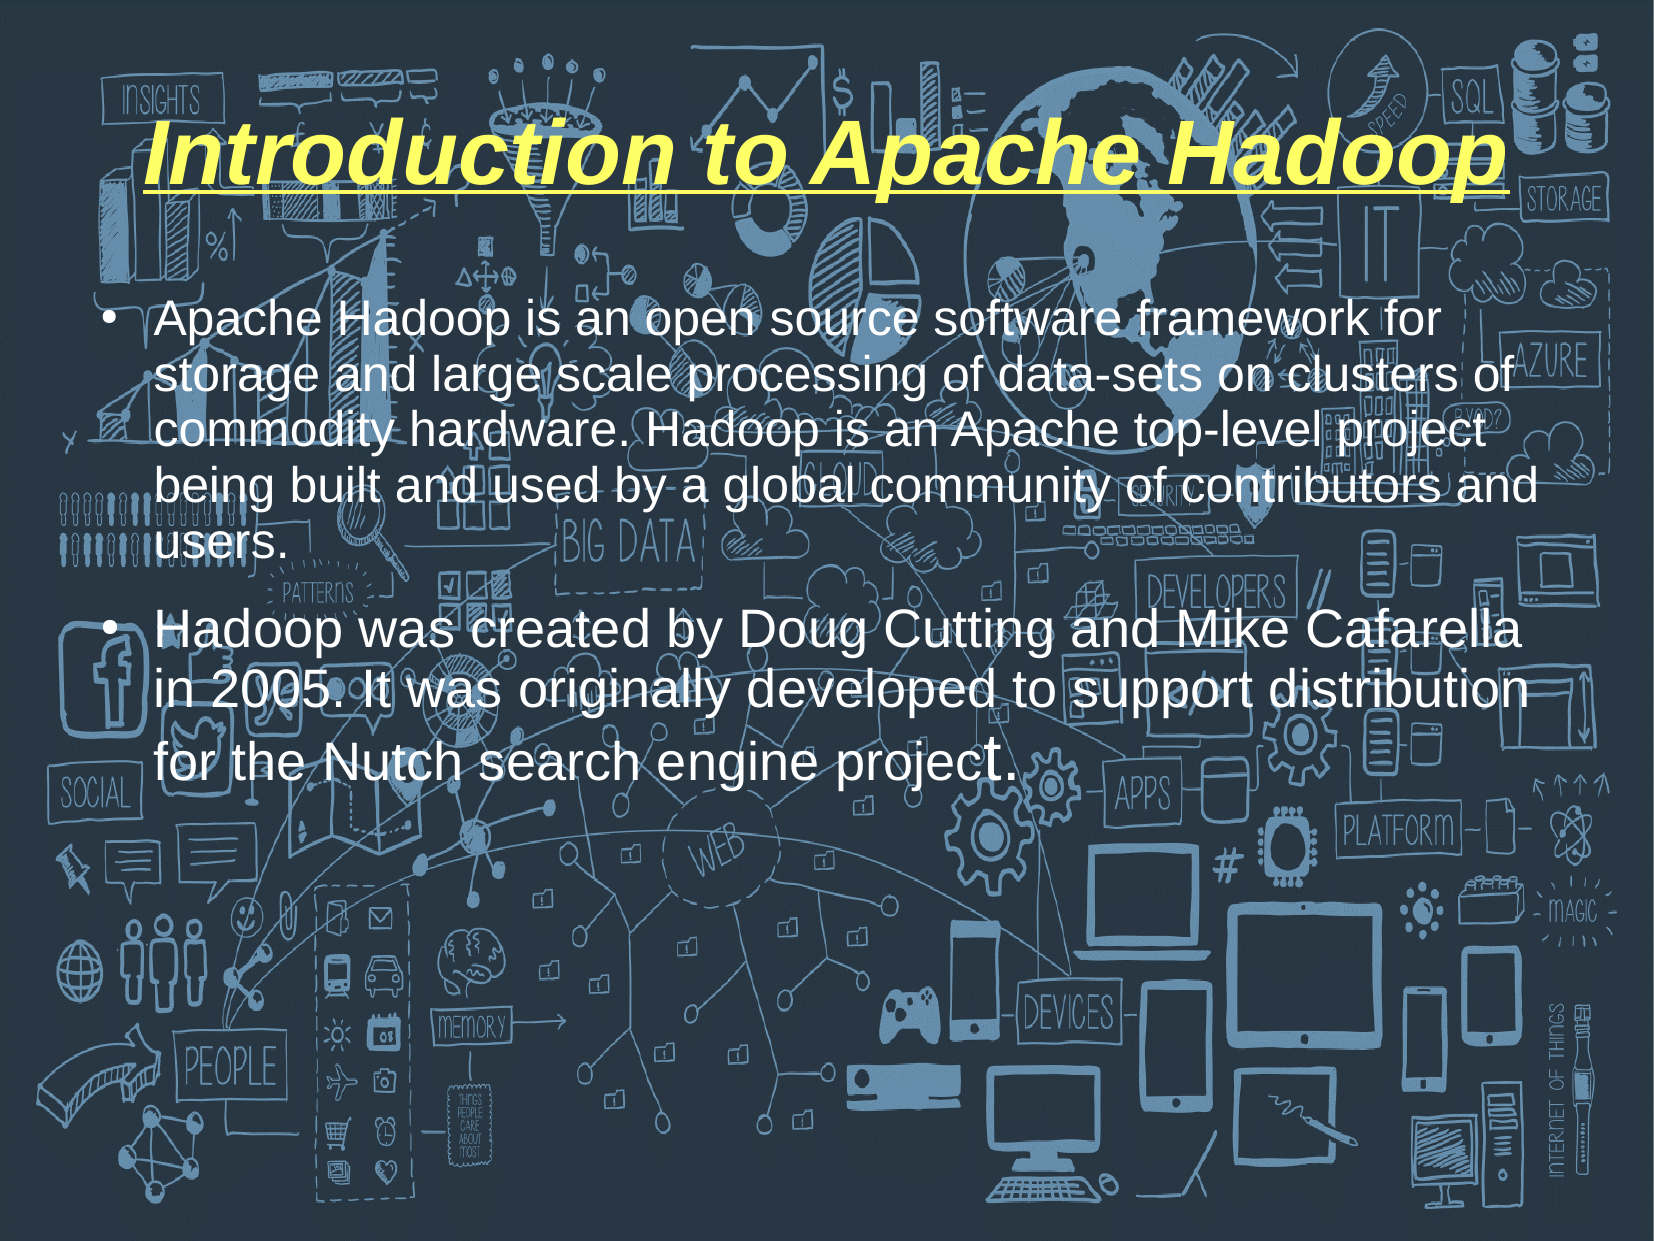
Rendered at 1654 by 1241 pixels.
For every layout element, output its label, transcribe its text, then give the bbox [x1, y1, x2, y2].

list Apache Hadoop is an open source software framework for storage and large scale processing of data-sets on clusters of commodity hardware. Hadoop is an Apache top-level project being built and used by a global community of contributors and users. Hadoop was created by Doug Cutting and Mike Cafarella in 2005. It was originally developed to support distribution for the Nutch search engine project. [82, 290, 1571, 1010]
picture [0, 0, 1654, 1241]
title Introduction to Apache Hadoop [82, 49, 1571, 257]
